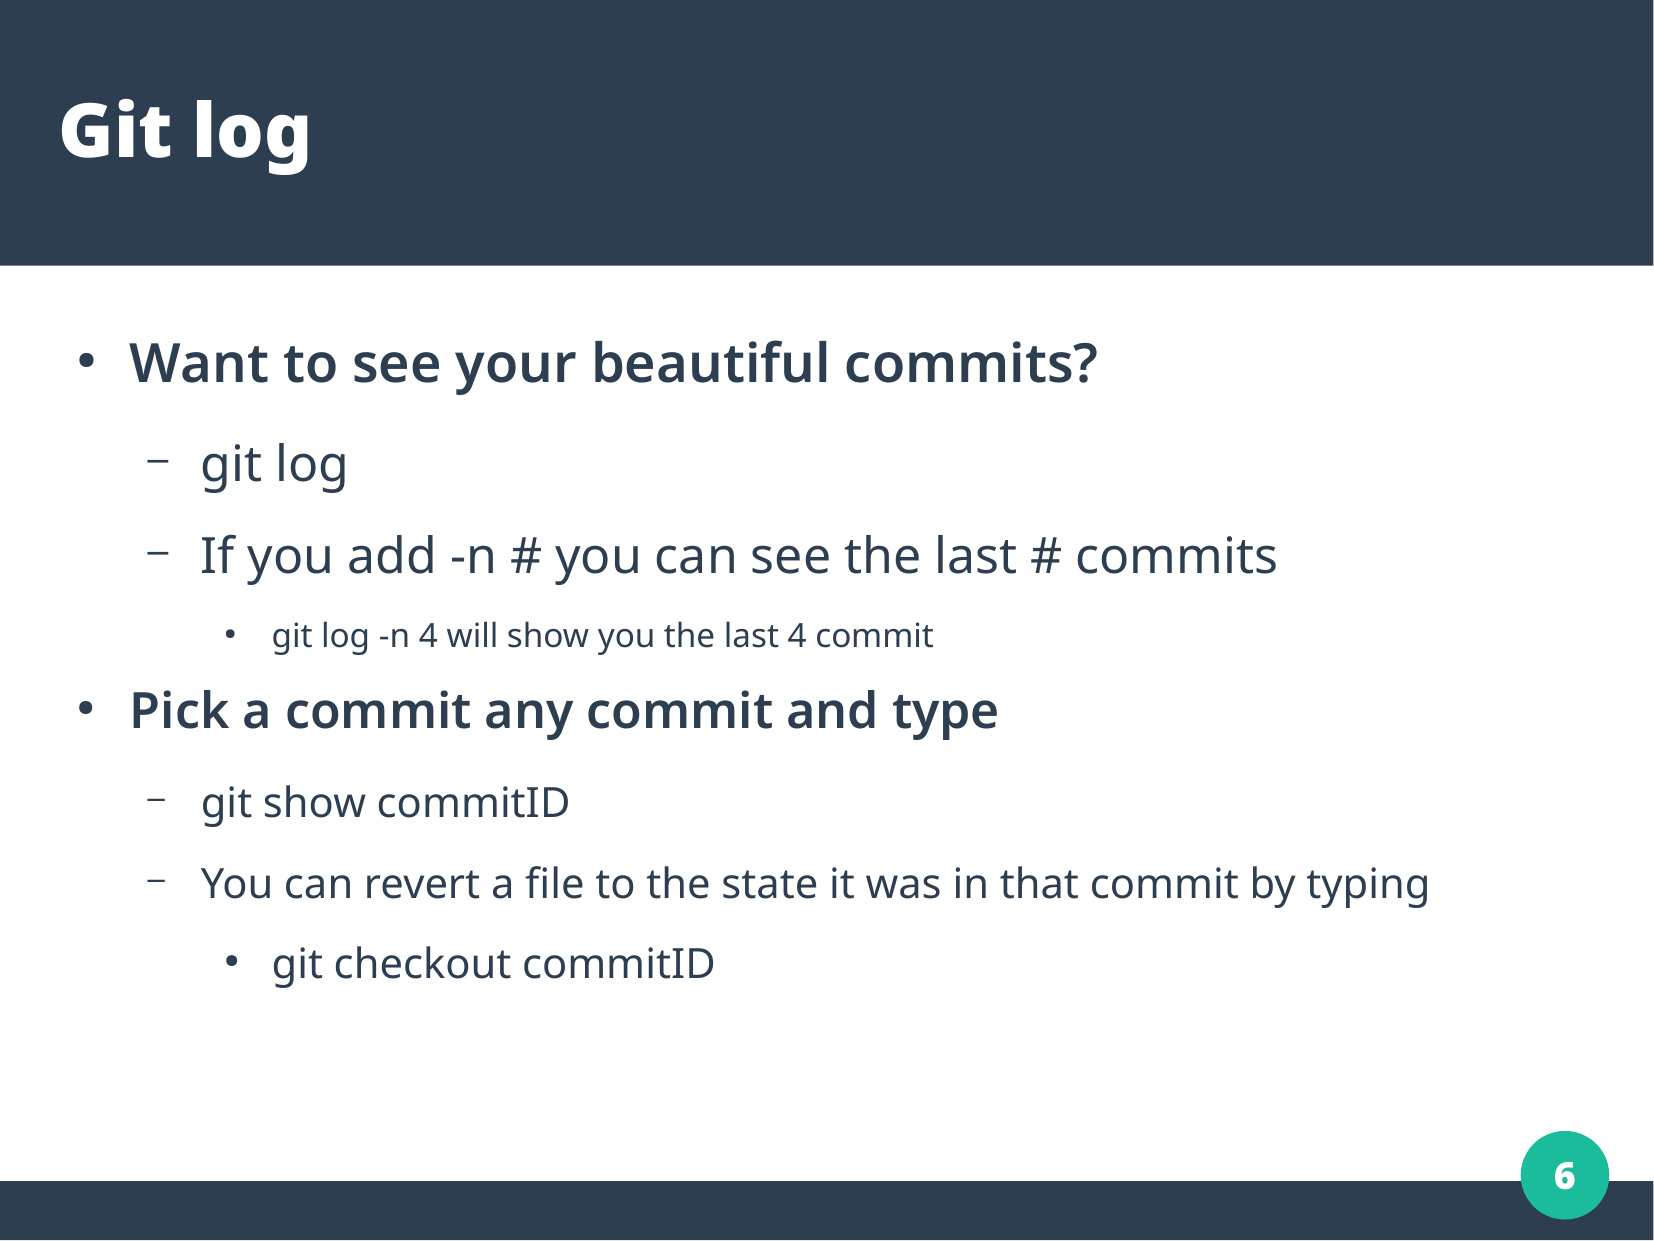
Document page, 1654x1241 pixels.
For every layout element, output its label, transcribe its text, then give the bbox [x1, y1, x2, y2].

list Want to see your beautiful commits? git log If you add -n # you can see the last # commits git log -n 4 will show you the last 4 commit Pick a commit any commit and type git show commitID You can revert a file to the state it was in that commit by typing git checkout commitID [59, 324, 1595, 1152]
title Git log [59, 49, 1595, 207]
